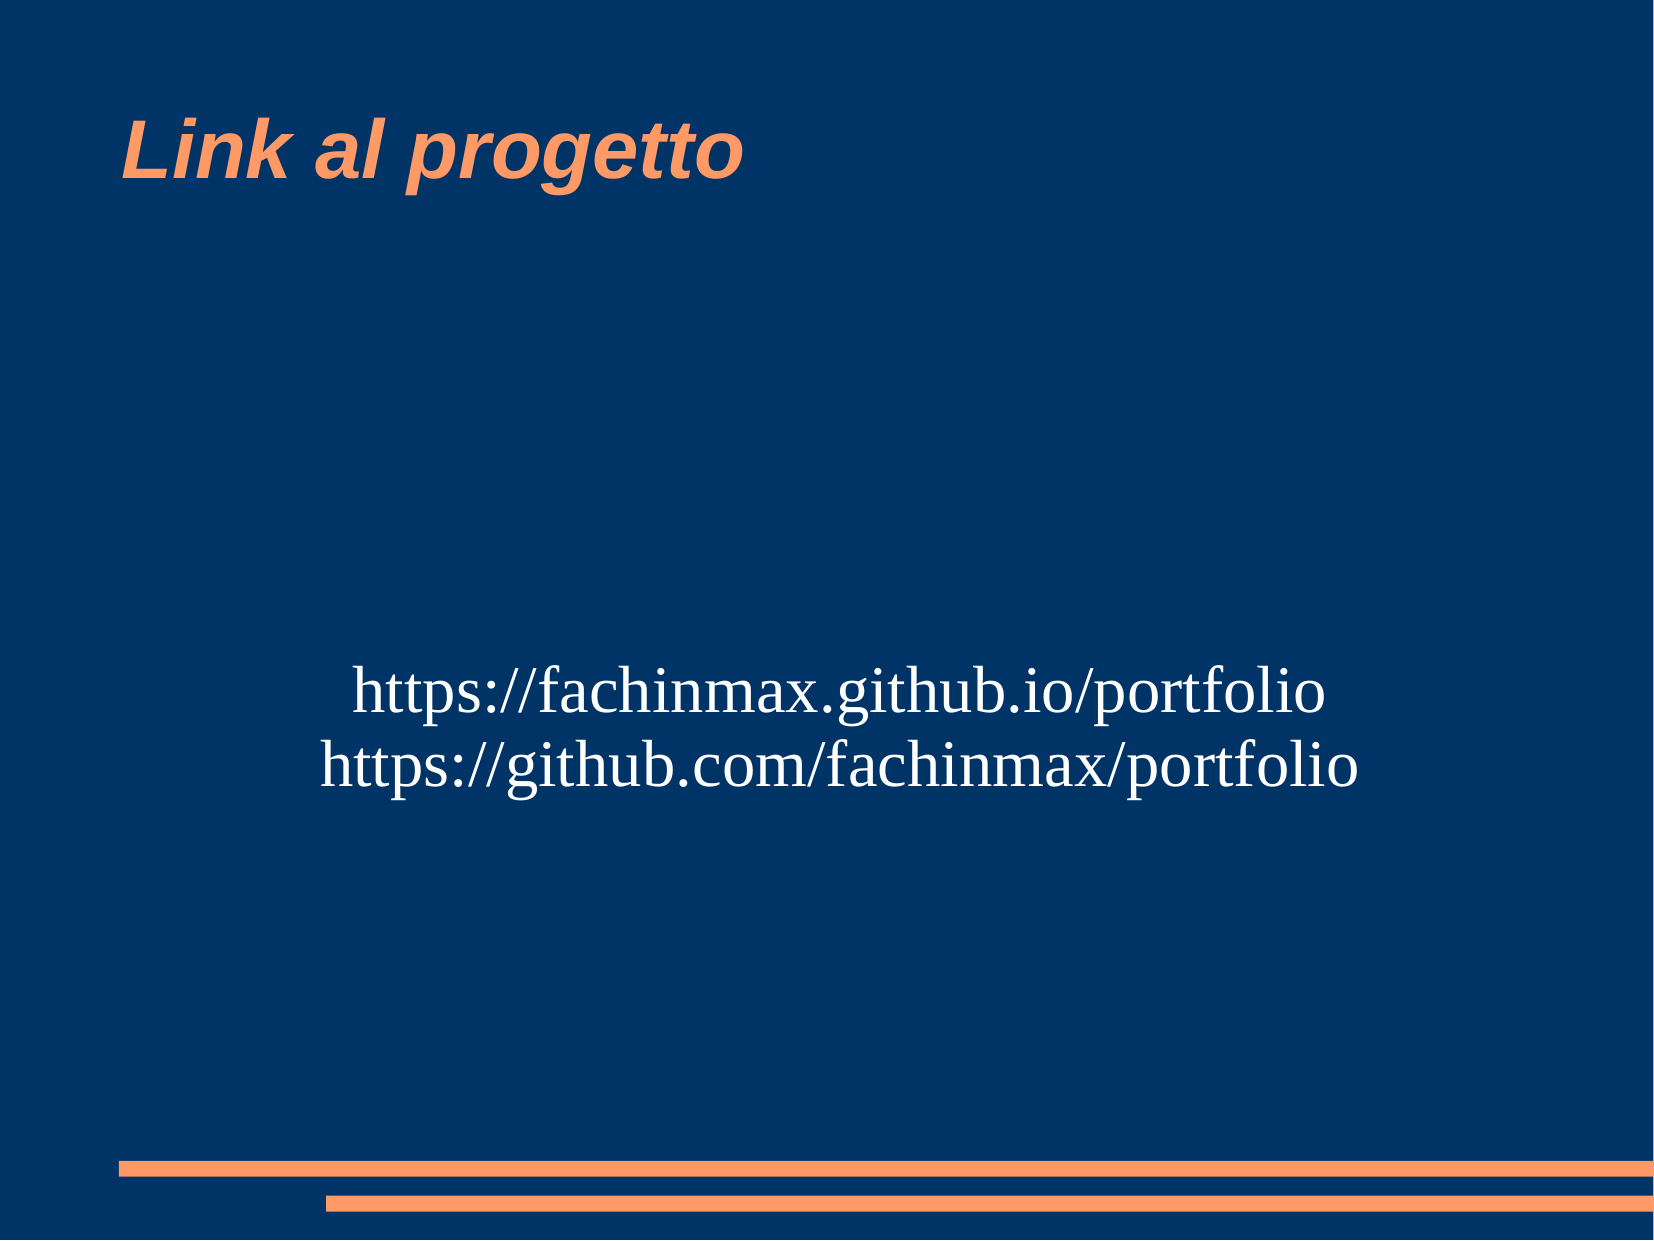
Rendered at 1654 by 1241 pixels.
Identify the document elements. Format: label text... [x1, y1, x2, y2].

subtitle https://fachinmax.github.io/portfolio https://github.com/fachinmax/portfolio [121, 322, 1561, 1132]
title Link al progetto [121, 46, 1534, 254]
